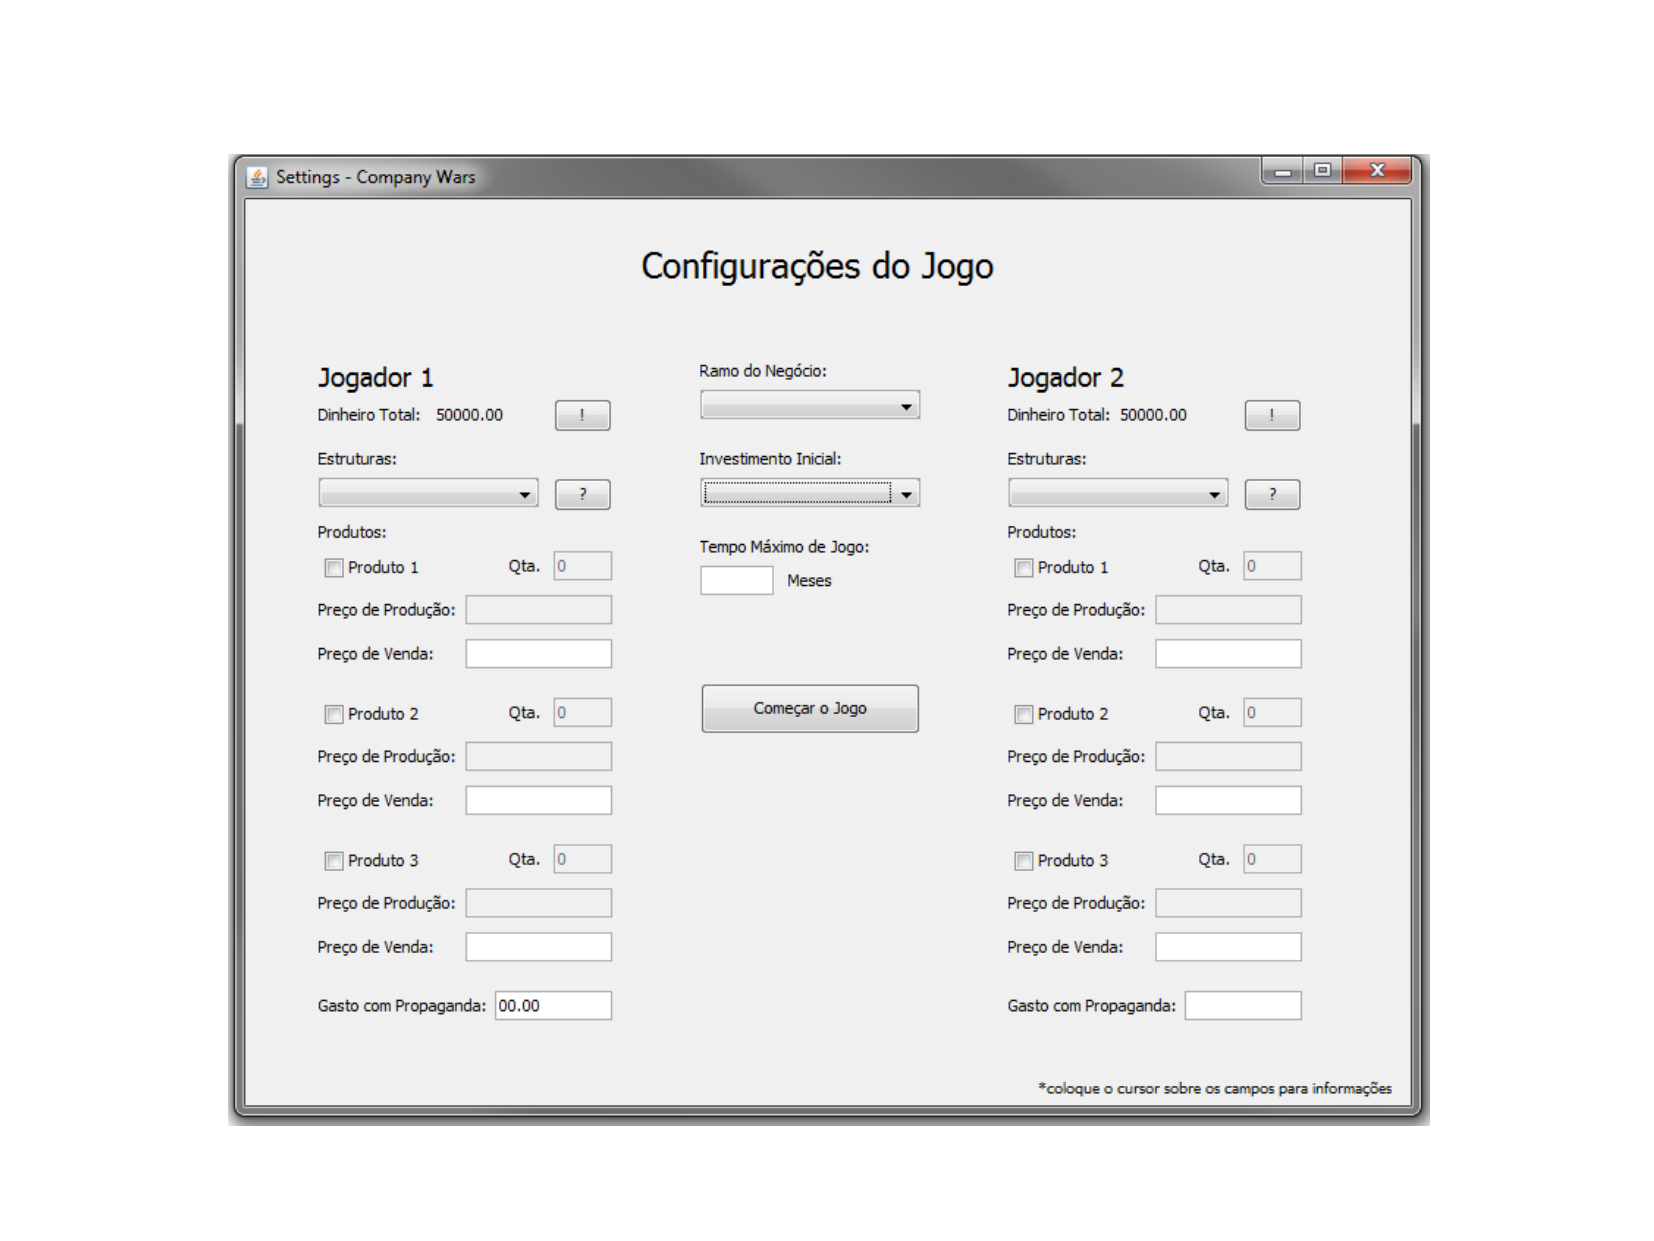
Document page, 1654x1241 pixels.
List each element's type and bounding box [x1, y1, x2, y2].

title [82, 49, 1571, 257]
picture [228, 154, 1430, 1126]
